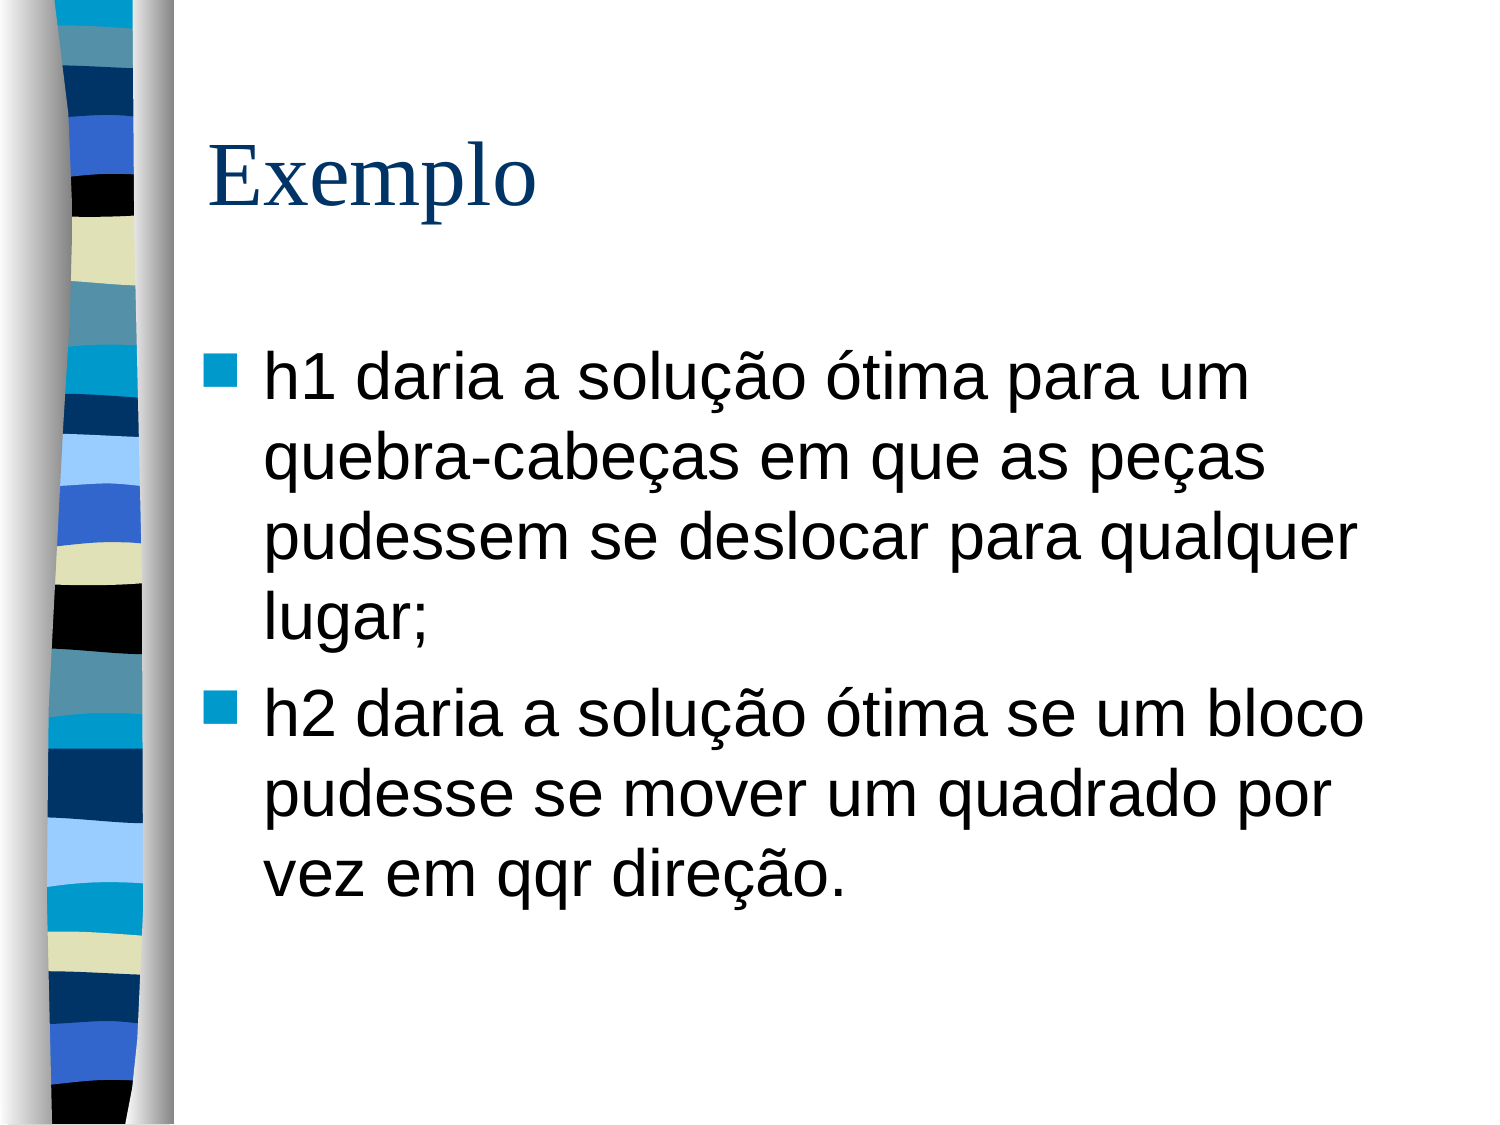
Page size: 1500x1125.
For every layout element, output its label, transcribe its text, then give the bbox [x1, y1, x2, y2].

list h1 daria a solução ótima para um quebra-cabeças em que as peças pudessem se deslocar para qualquer lugar; h2 daria a solução ótima se um bloco pudesse se mover um quadrado por vez em qqr direção. [192, 324, 1468, 1000]
title Exemplo [192, 74, 1468, 263]
